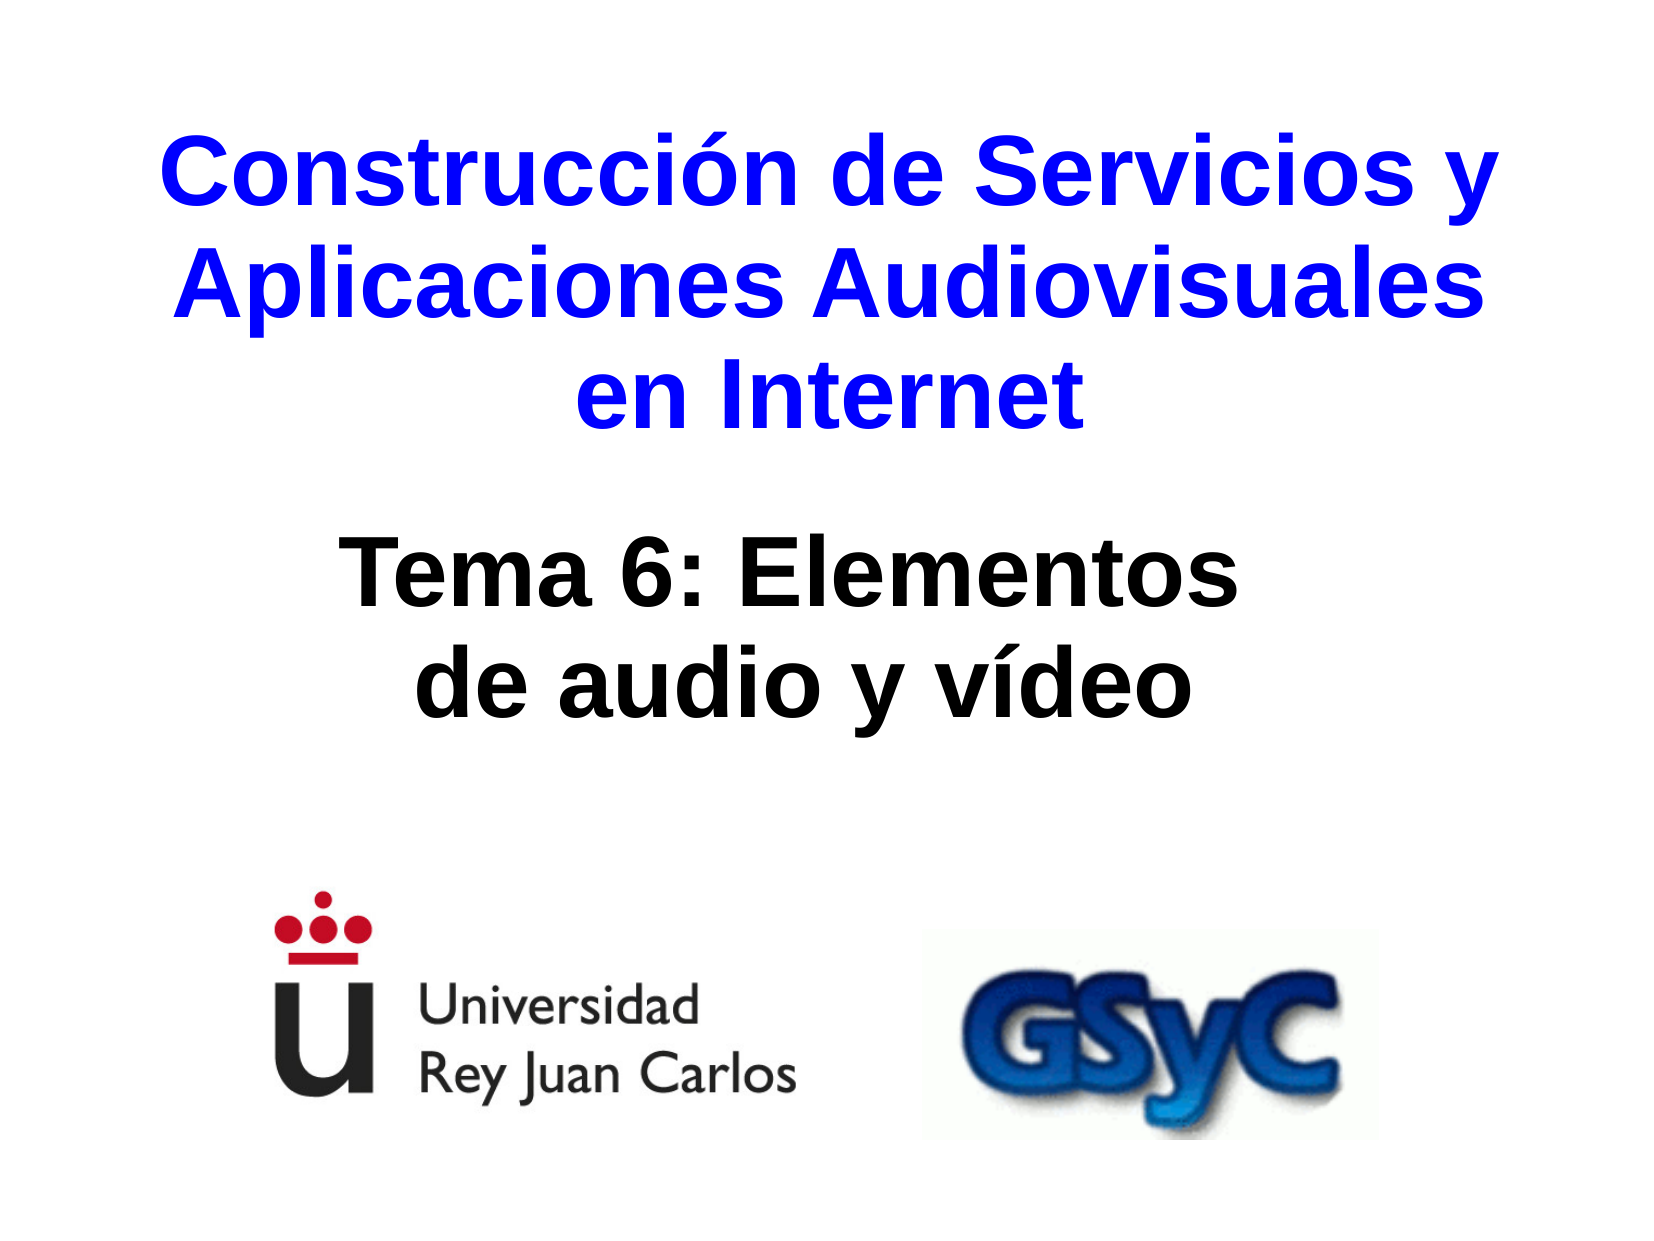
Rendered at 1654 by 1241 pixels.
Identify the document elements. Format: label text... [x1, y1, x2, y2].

title Tema 6: Elementos de audio y vídeo [105, 515, 1476, 740]
title Construcción de Servicios y Aplicaciones Audiovisuales en Internet [144, 114, 1516, 451]
picture [922, 929, 1379, 1141]
picture [240, 869, 824, 1126]
